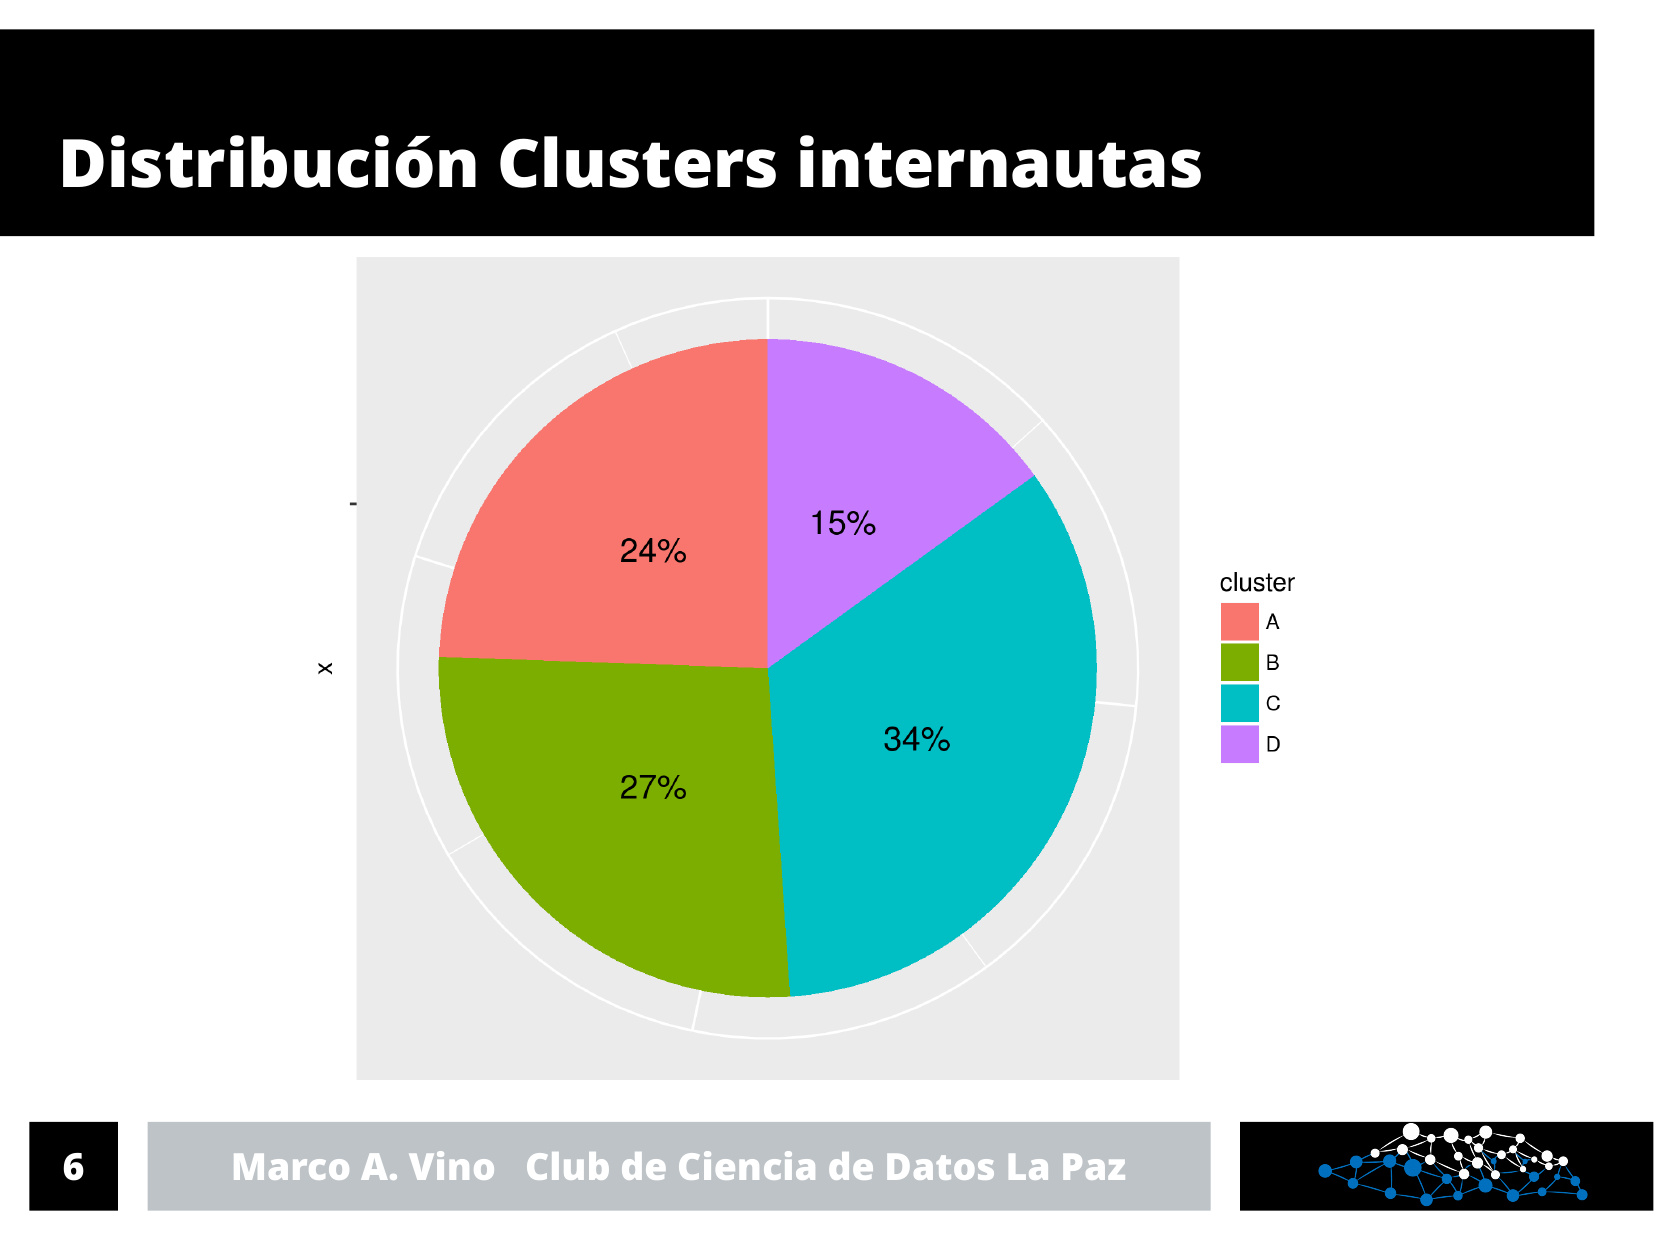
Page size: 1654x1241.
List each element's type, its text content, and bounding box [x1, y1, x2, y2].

picture [300, 240, 1321, 1097]
title Distribución Clusters internautas [58, 58, 1595, 207]
picture [1310, 1107, 1599, 1225]
